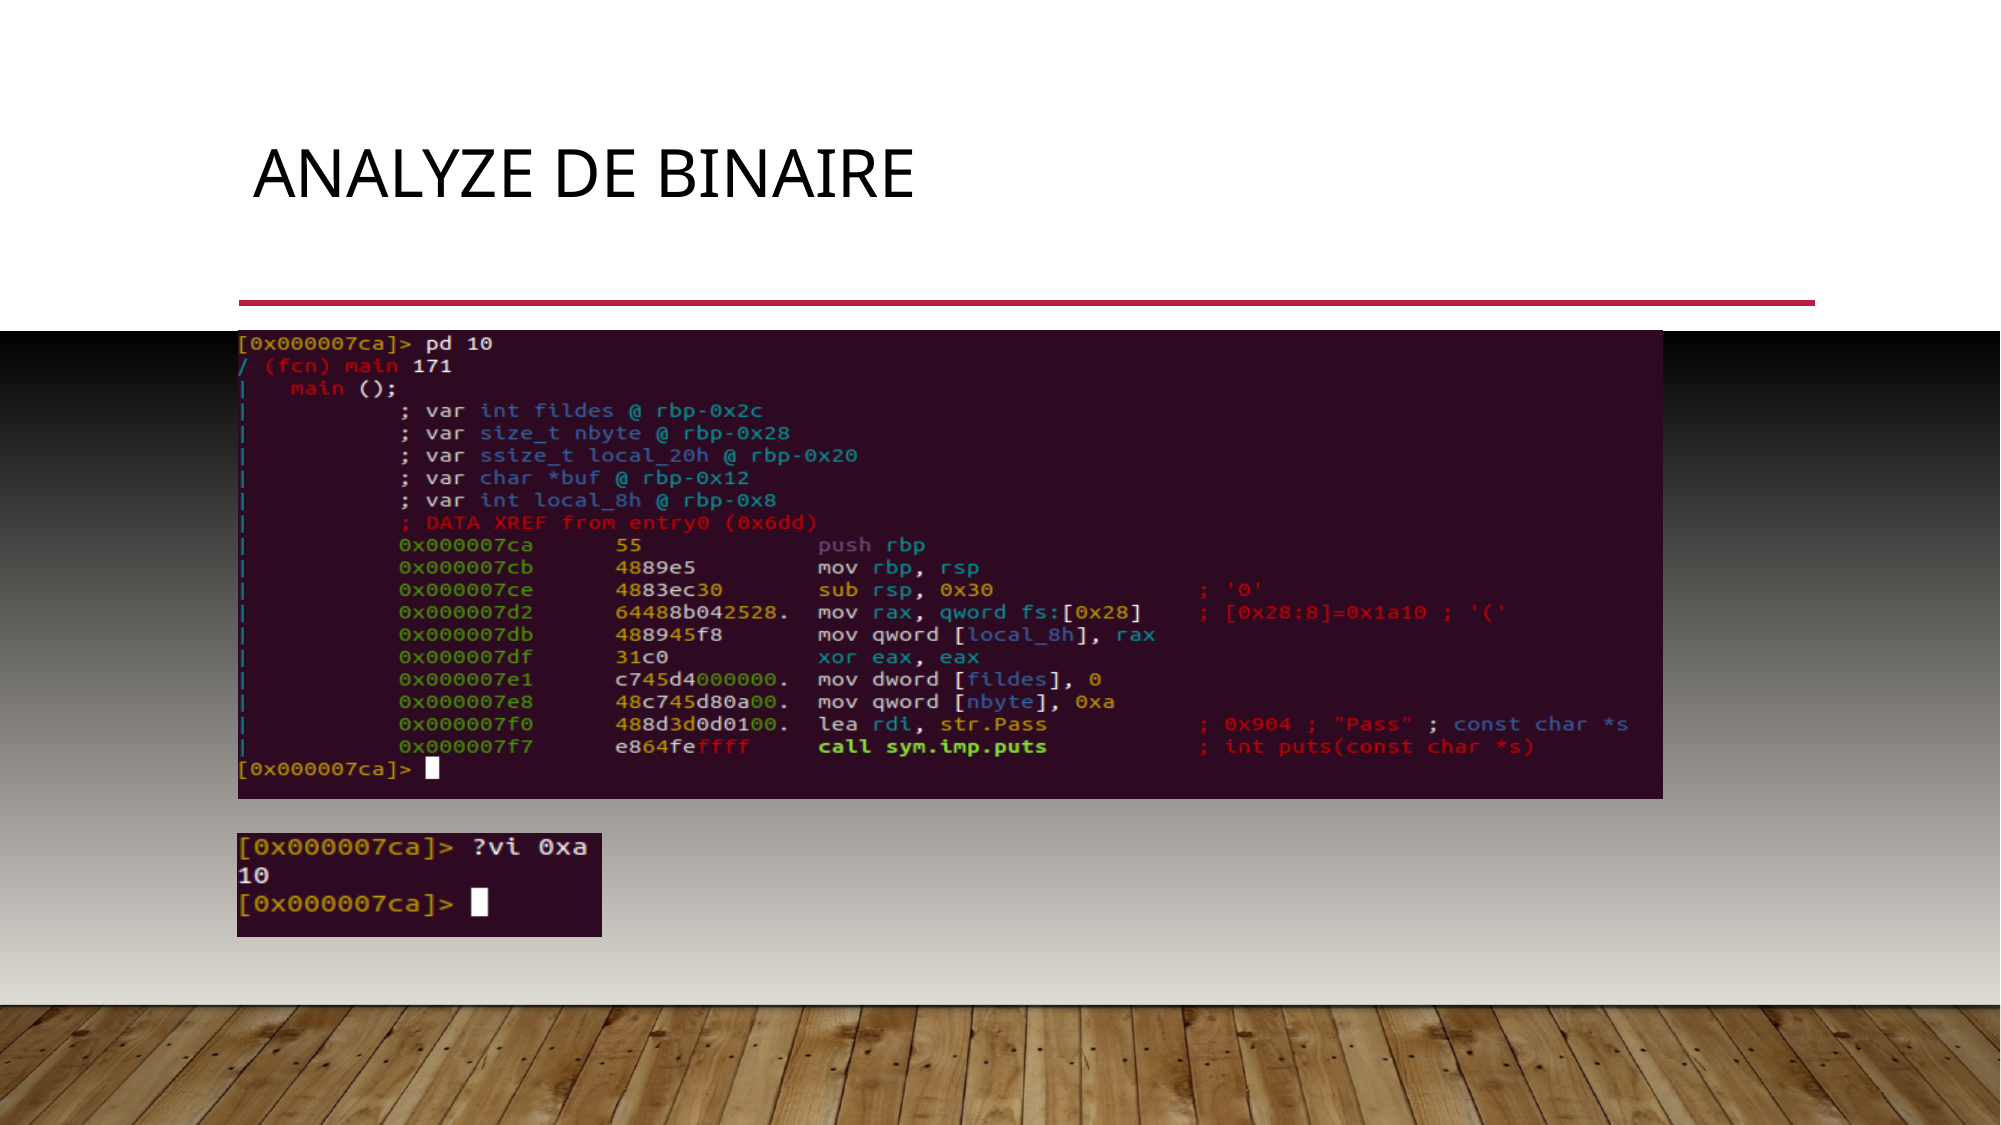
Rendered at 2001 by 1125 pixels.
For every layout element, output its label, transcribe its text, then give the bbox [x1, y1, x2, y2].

picture [0, 1005, 2000, 1125]
picture [237, 833, 602, 937]
title ANALYZE DE BINAIRE [238, 131, 1814, 305]
text_box [0, 331, 2000, 1005]
picture [238, 330, 1663, 799]
